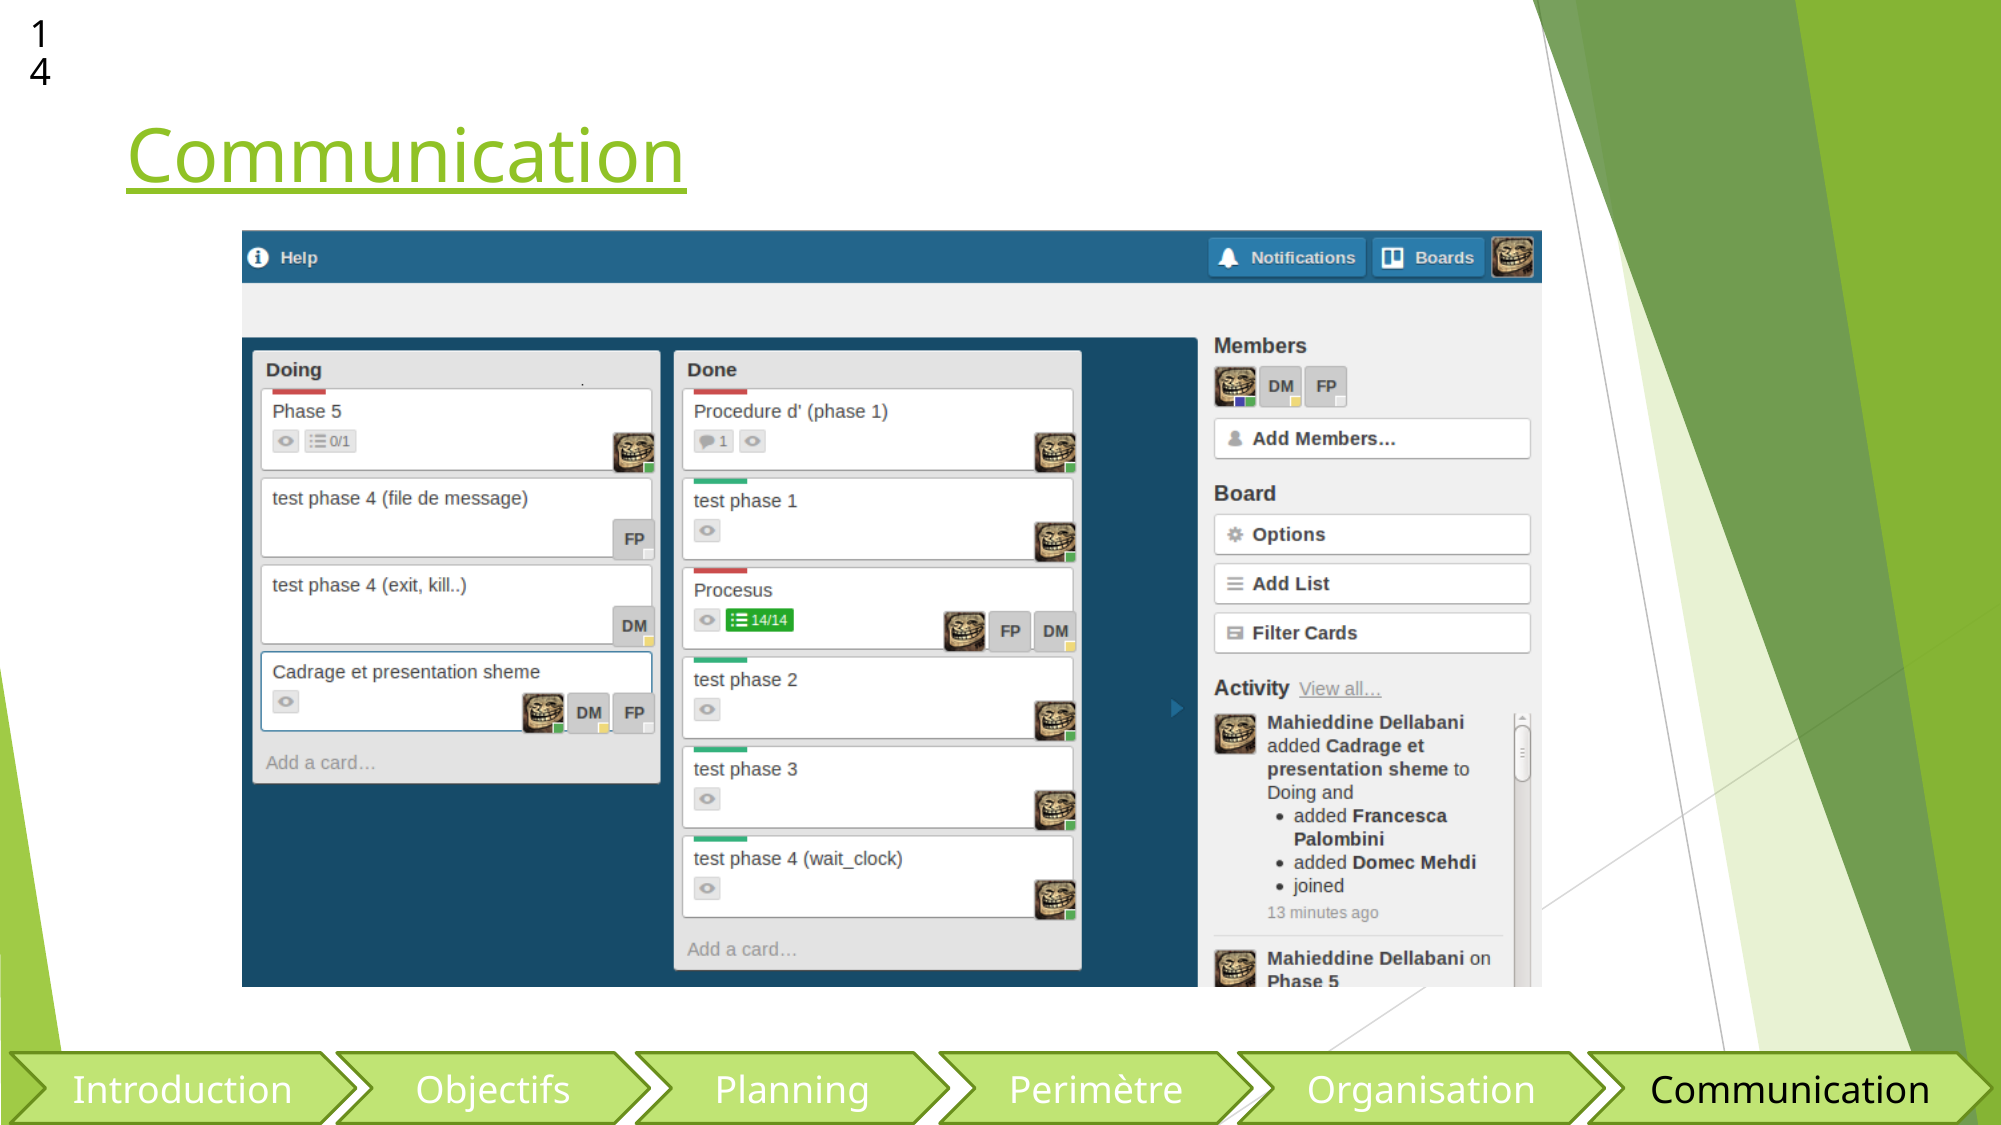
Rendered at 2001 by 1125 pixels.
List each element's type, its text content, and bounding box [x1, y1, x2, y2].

text_box Planning [636, 1052, 950, 1124]
text_box Communication [1588, 1052, 1993, 1124]
text_box Organisation [1238, 1052, 1605, 1124]
picture [242, 230, 1542, 987]
text_box Perimètre [939, 1052, 1253, 1124]
title Communication [111, 99, 1522, 317]
text_box Objectifs [336, 1052, 650, 1124]
text_box Introduction [10, 1052, 357, 1124]
